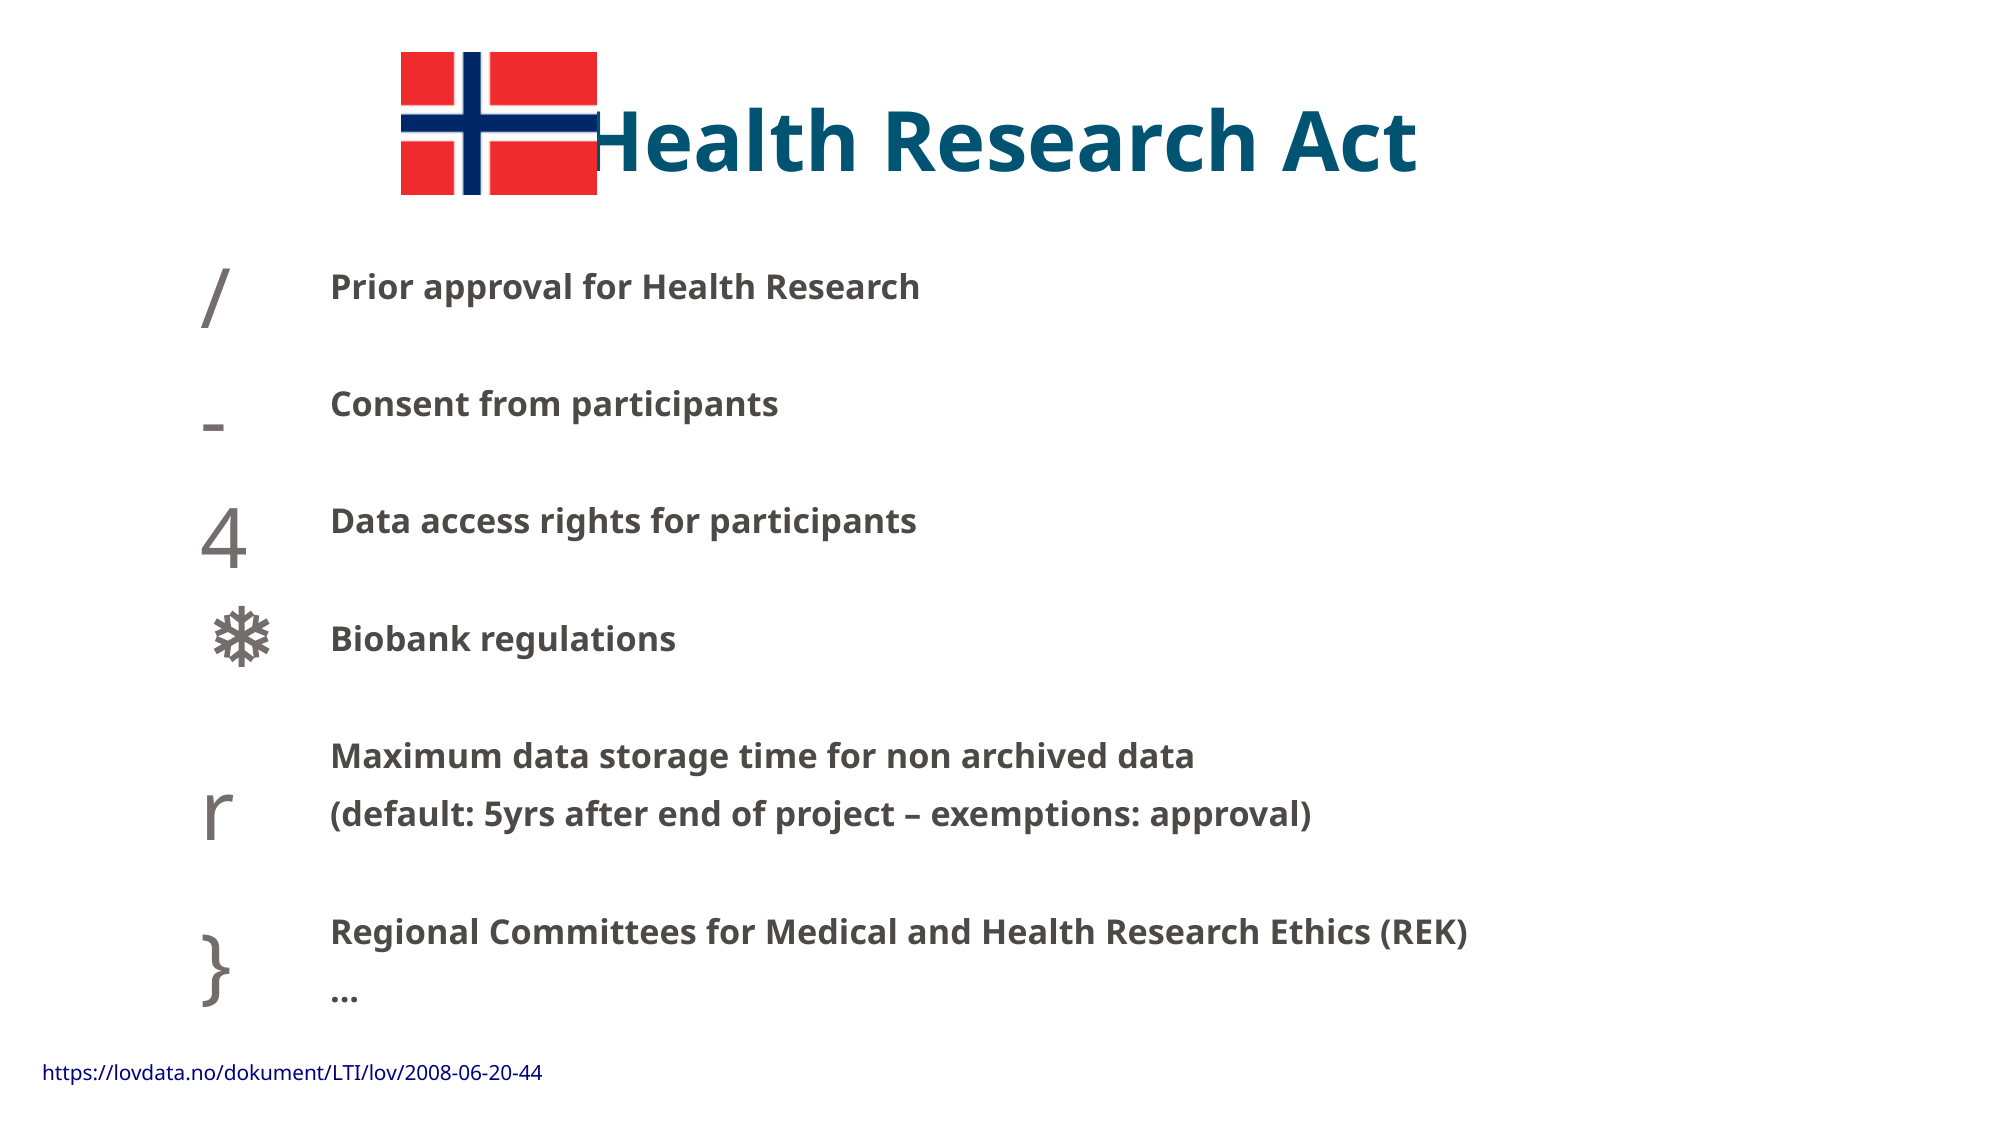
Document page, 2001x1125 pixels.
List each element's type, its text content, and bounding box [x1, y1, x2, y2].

text_box https://lovdata.no/dokument/LTI/lov/2008-06-20-44 [27, 1051, 851, 1125]
text_box } [185, 897, 299, 997]
list Prior approval for Health Research Consent from participants Data access rights for participants Biobank regulations Maximum data storage time for non archived data (default: 5yrs after end of project – exemptions: approval) Regional Committees for Medical and Health Research Ethics (REK) ... [300, 263, 2000, 1028]
text_box / [185, 232, 299, 332]
text_box r [185, 744, 299, 844]
text_box - [185, 354, 299, 454]
text_box 4 [185, 472, 299, 572]
title Health Research Act [99, 44, 1900, 233]
picture [401, 52, 597, 195]
text_box  [192, 602, 291, 694]
